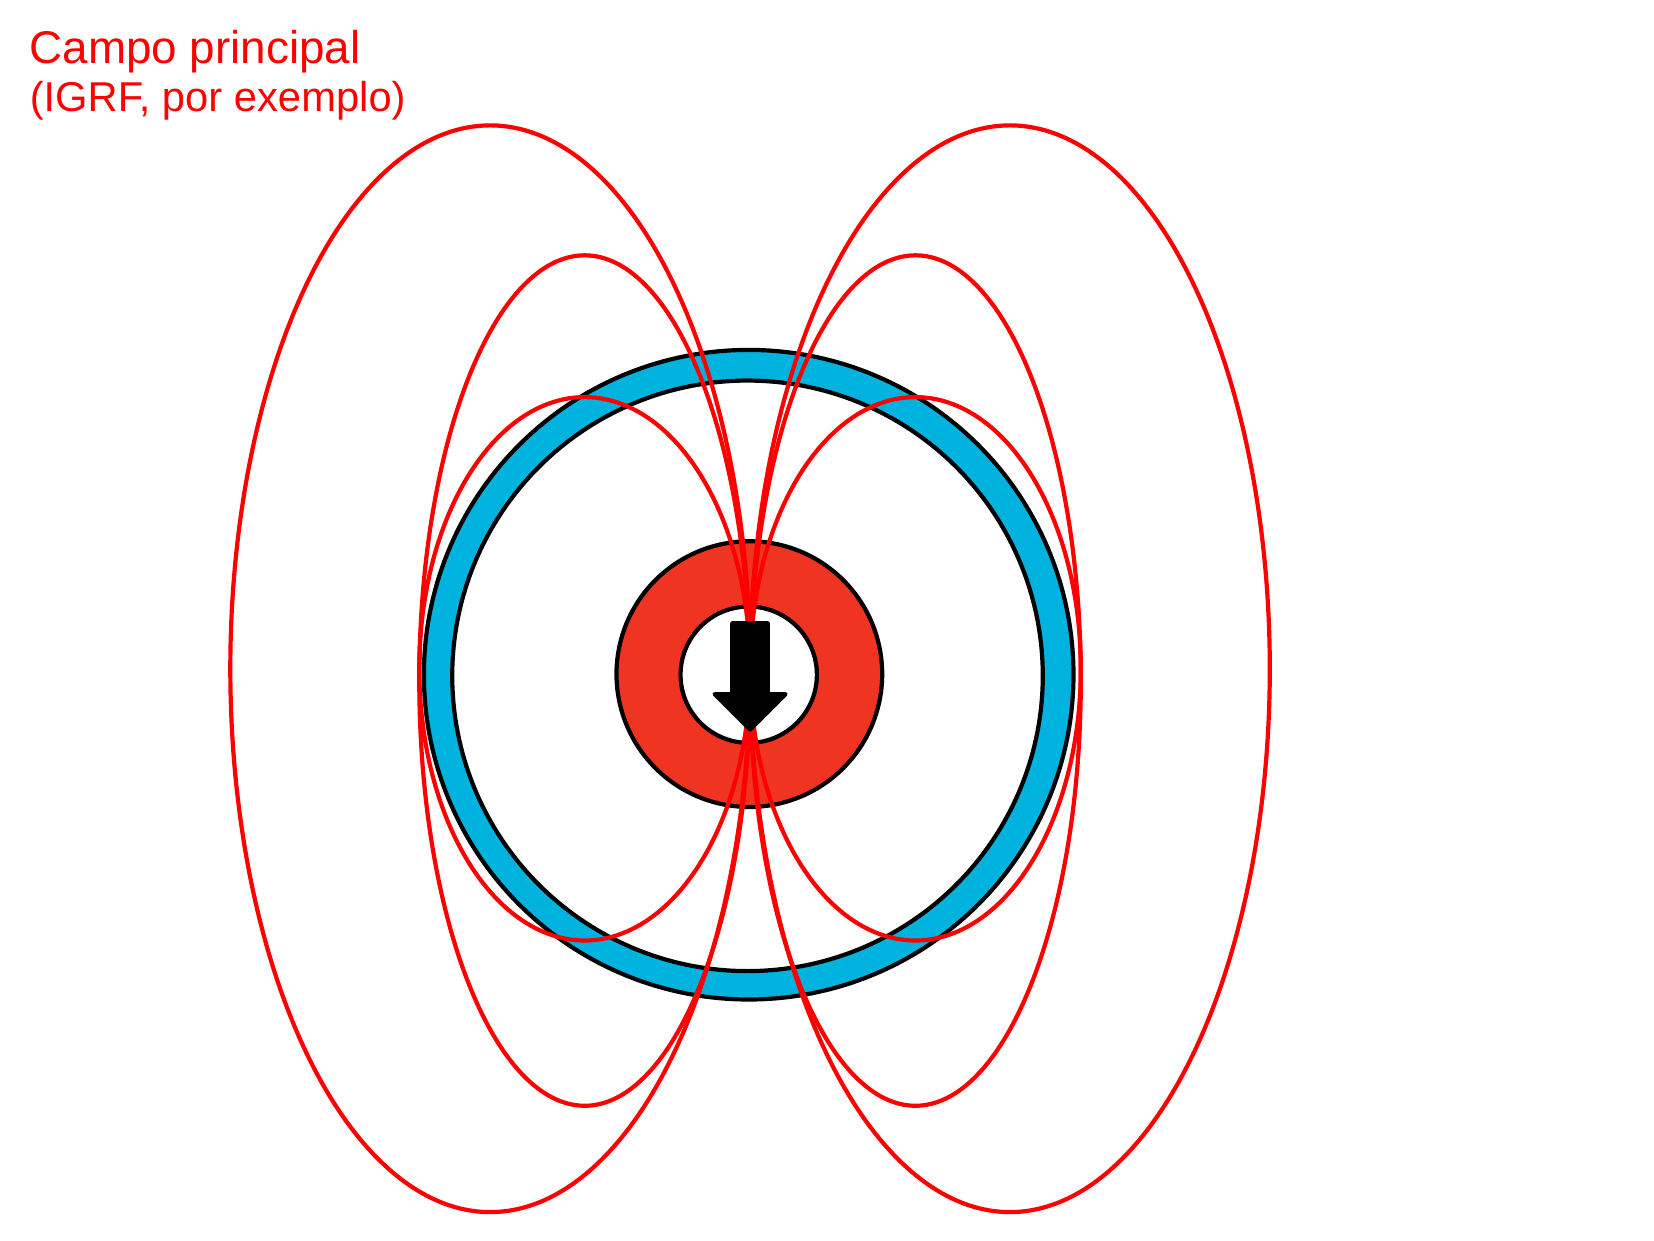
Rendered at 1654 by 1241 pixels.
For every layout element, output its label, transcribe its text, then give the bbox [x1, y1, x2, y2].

text_box [757, 763, 935, 995]
text_box [585, 355, 741, 566]
text_box [562, 759, 744, 995]
text_box [785, 354, 806, 408]
text_box [759, 356, 914, 566]
text_box [704, 349, 795, 585]
text_box [694, 353, 716, 411]
text_box [701, 762, 799, 1000]
text_box Campo principal (IGRF, por exemplo) [15, 14, 511, 129]
text_box [423, 400, 1074, 938]
